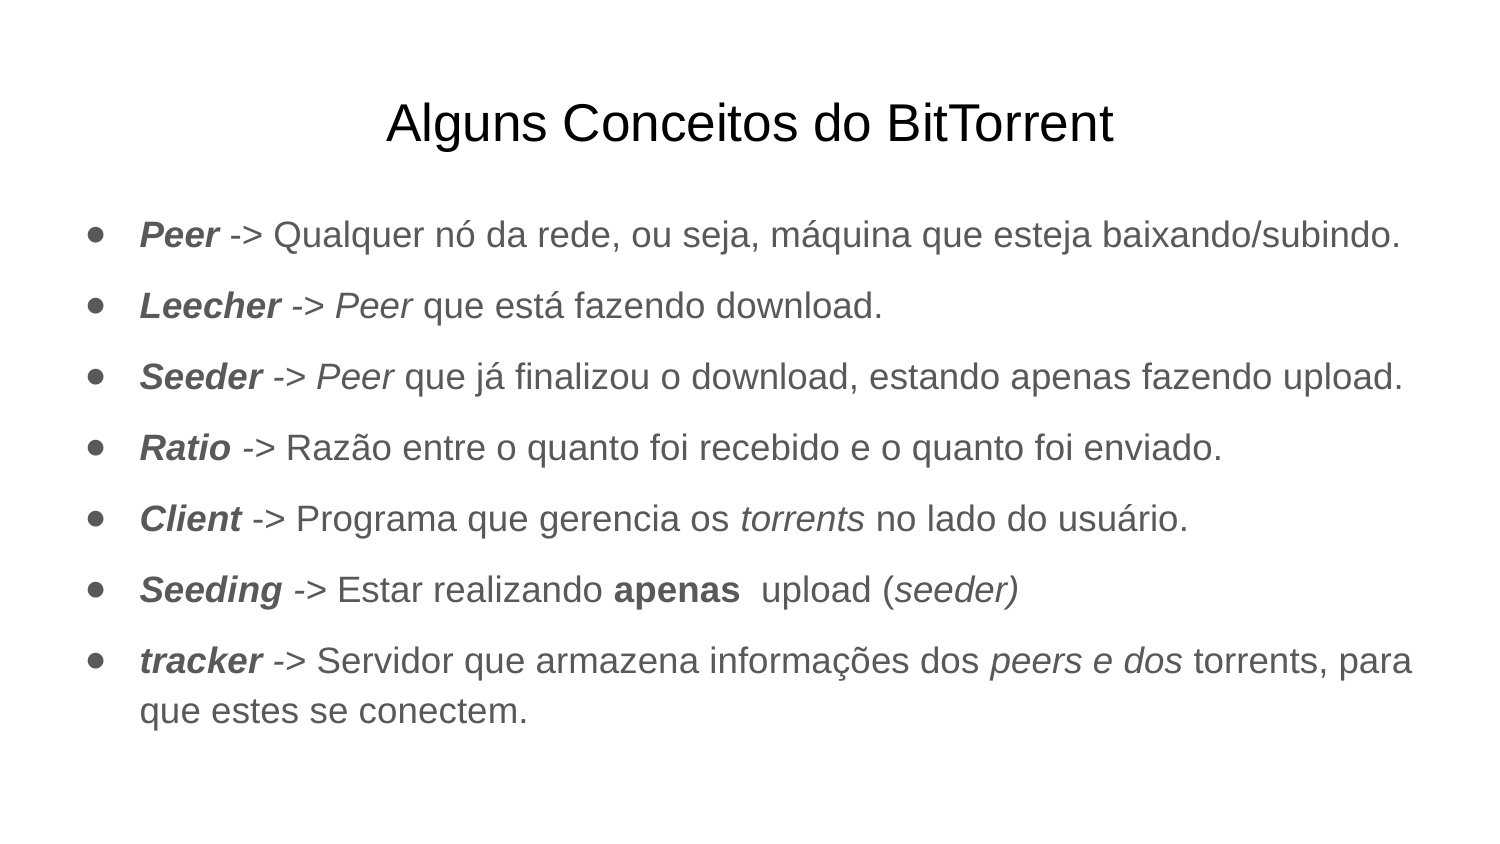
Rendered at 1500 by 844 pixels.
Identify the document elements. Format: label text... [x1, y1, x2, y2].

list Peer -> Qualquer nó da rede, ou seja, máquina que esteja baixando/subindo. Leecher -> Peer que está fazendo download. Seeder -> Peer que já finalizou o download, estando apenas fazendo upload. Ratio -> Razão entre o quanto foi recebido e o quanto foi enviado. Client -> Programa que gerencia os torrents no lado do usuário. Seeding -> Estar realizando apenas upload (seeder) tracker -> Servidor que armazena informações dos peers e dos torrents, para que estes se conectem. [51, 189, 1449, 750]
title Alguns Conceitos do BitTorrent [51, 72, 1449, 167]
